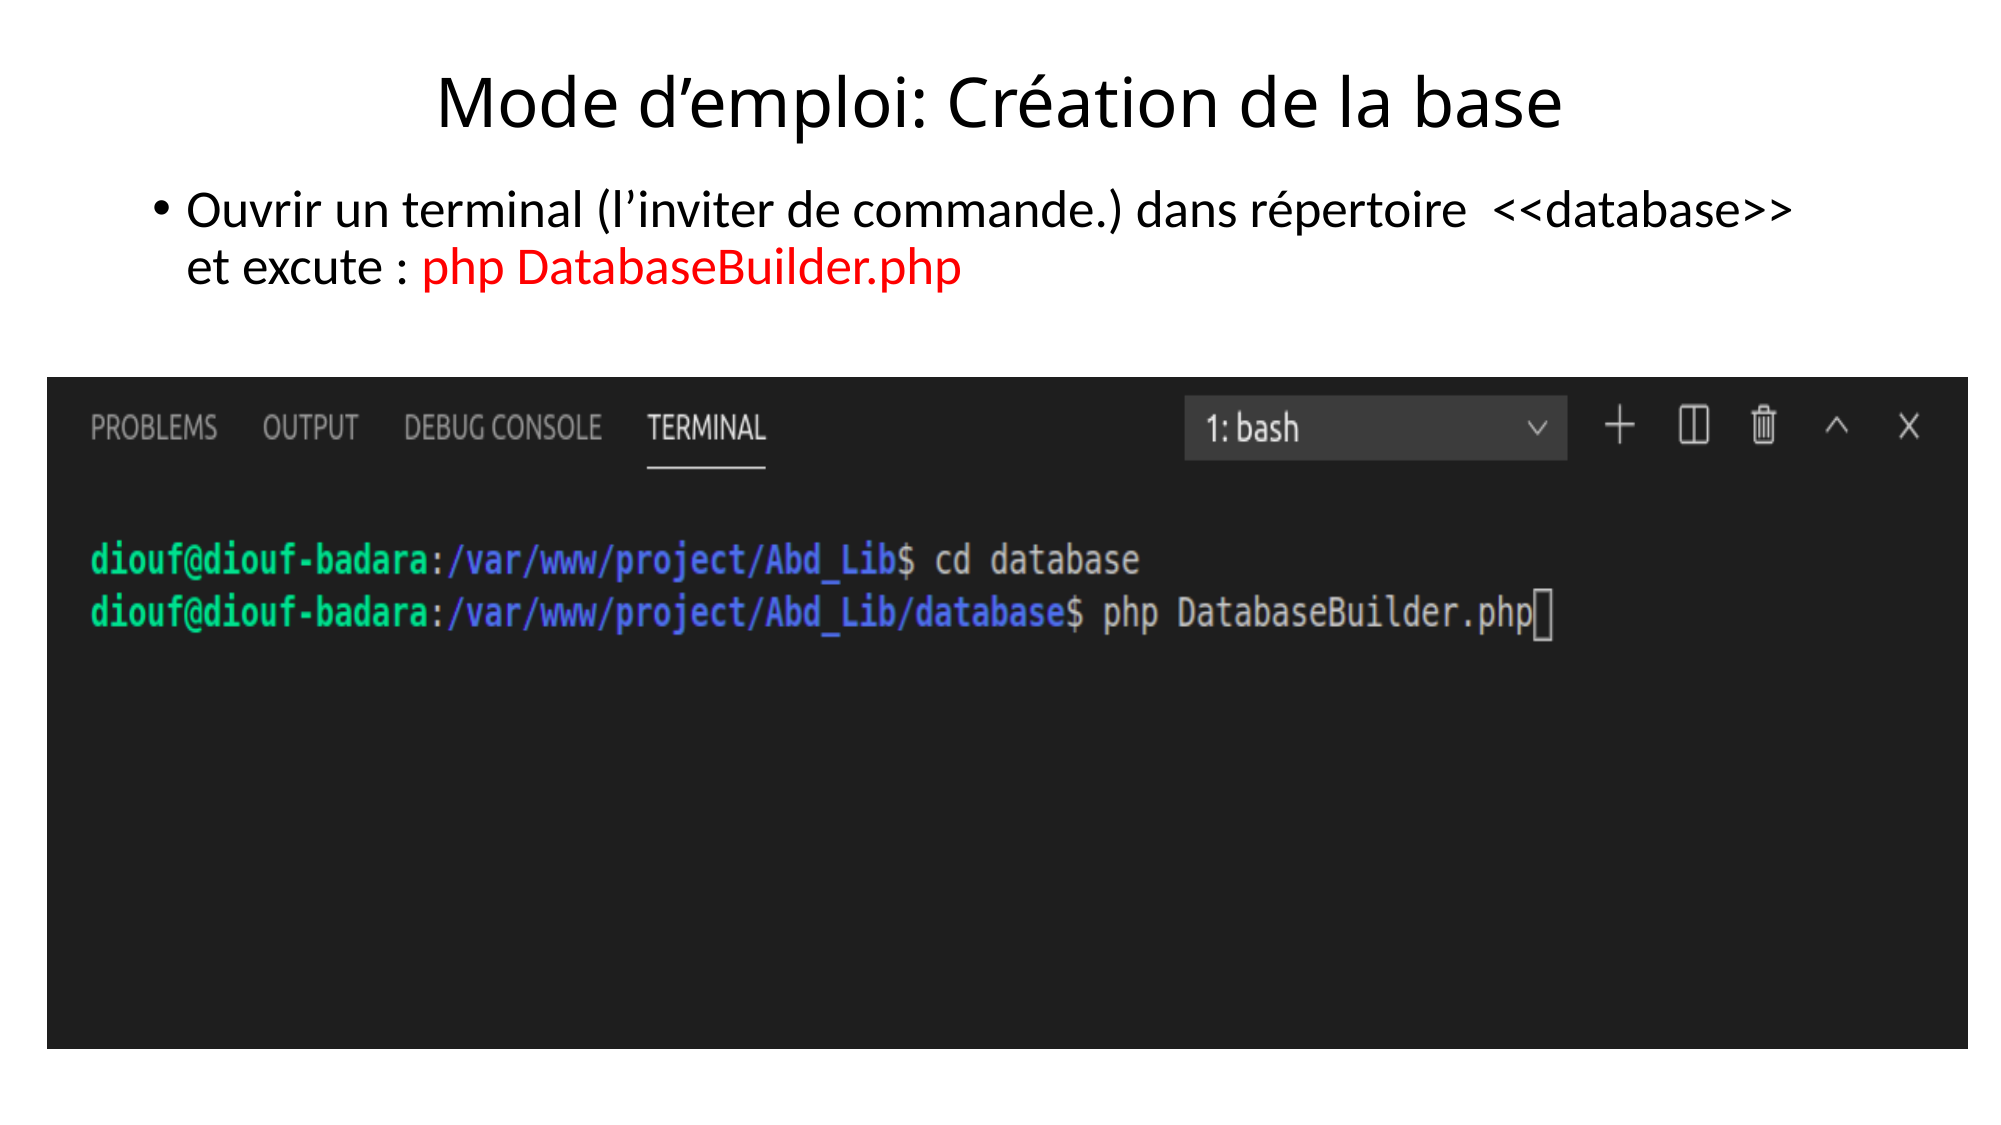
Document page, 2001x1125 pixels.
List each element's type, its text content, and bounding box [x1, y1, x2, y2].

title Mode d’emploi: Création de la base [137, 59, 1863, 150]
list Ouvrir un terminal (l’inviter de commande.) dans répertoire <<database>> et excute : php DatabaseBuilder.php [137, 174, 1863, 305]
picture [47, 377, 1968, 1049]
